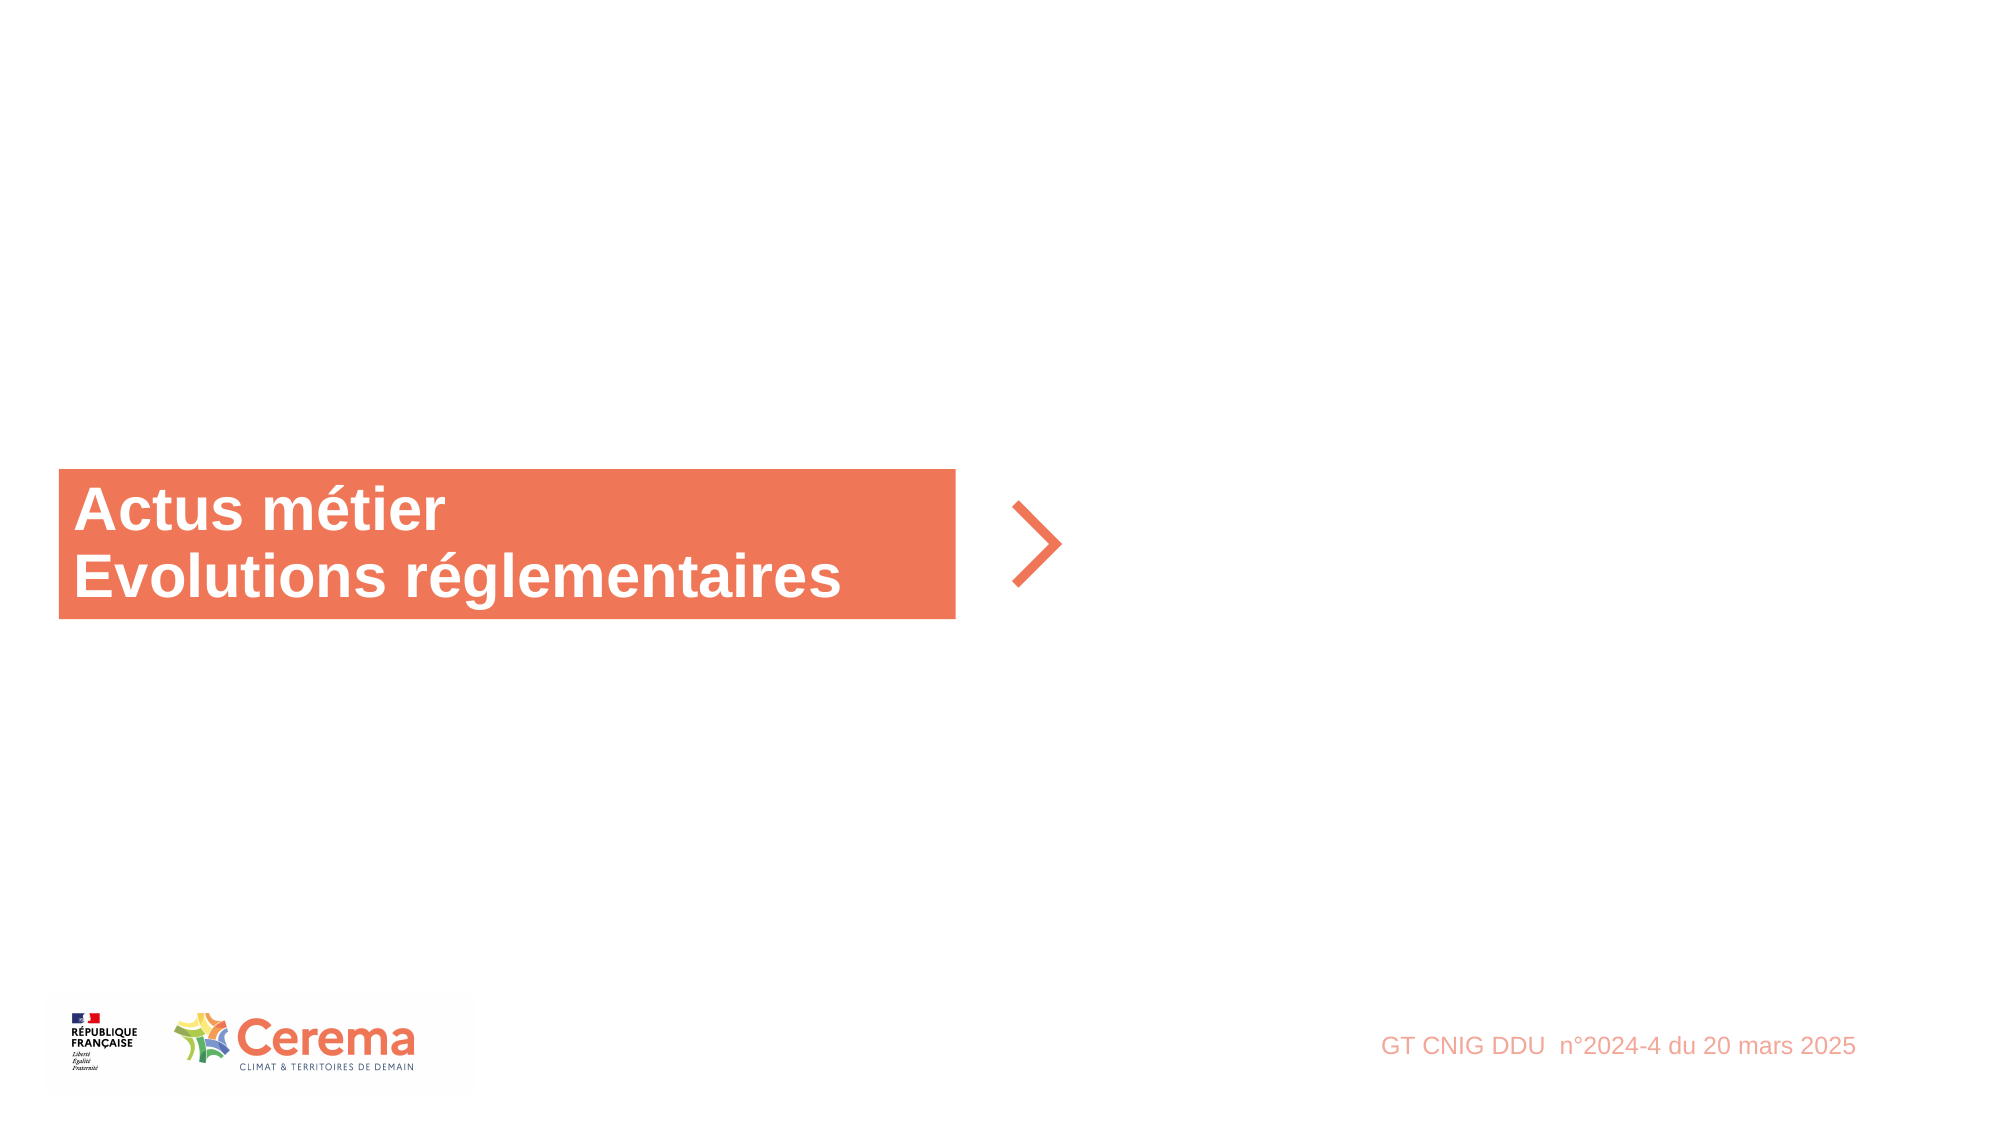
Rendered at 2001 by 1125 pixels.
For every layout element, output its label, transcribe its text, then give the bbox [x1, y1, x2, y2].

picture [45, 994, 475, 1095]
title Actus métier Evolutions réglementaires [58, 469, 956, 620]
